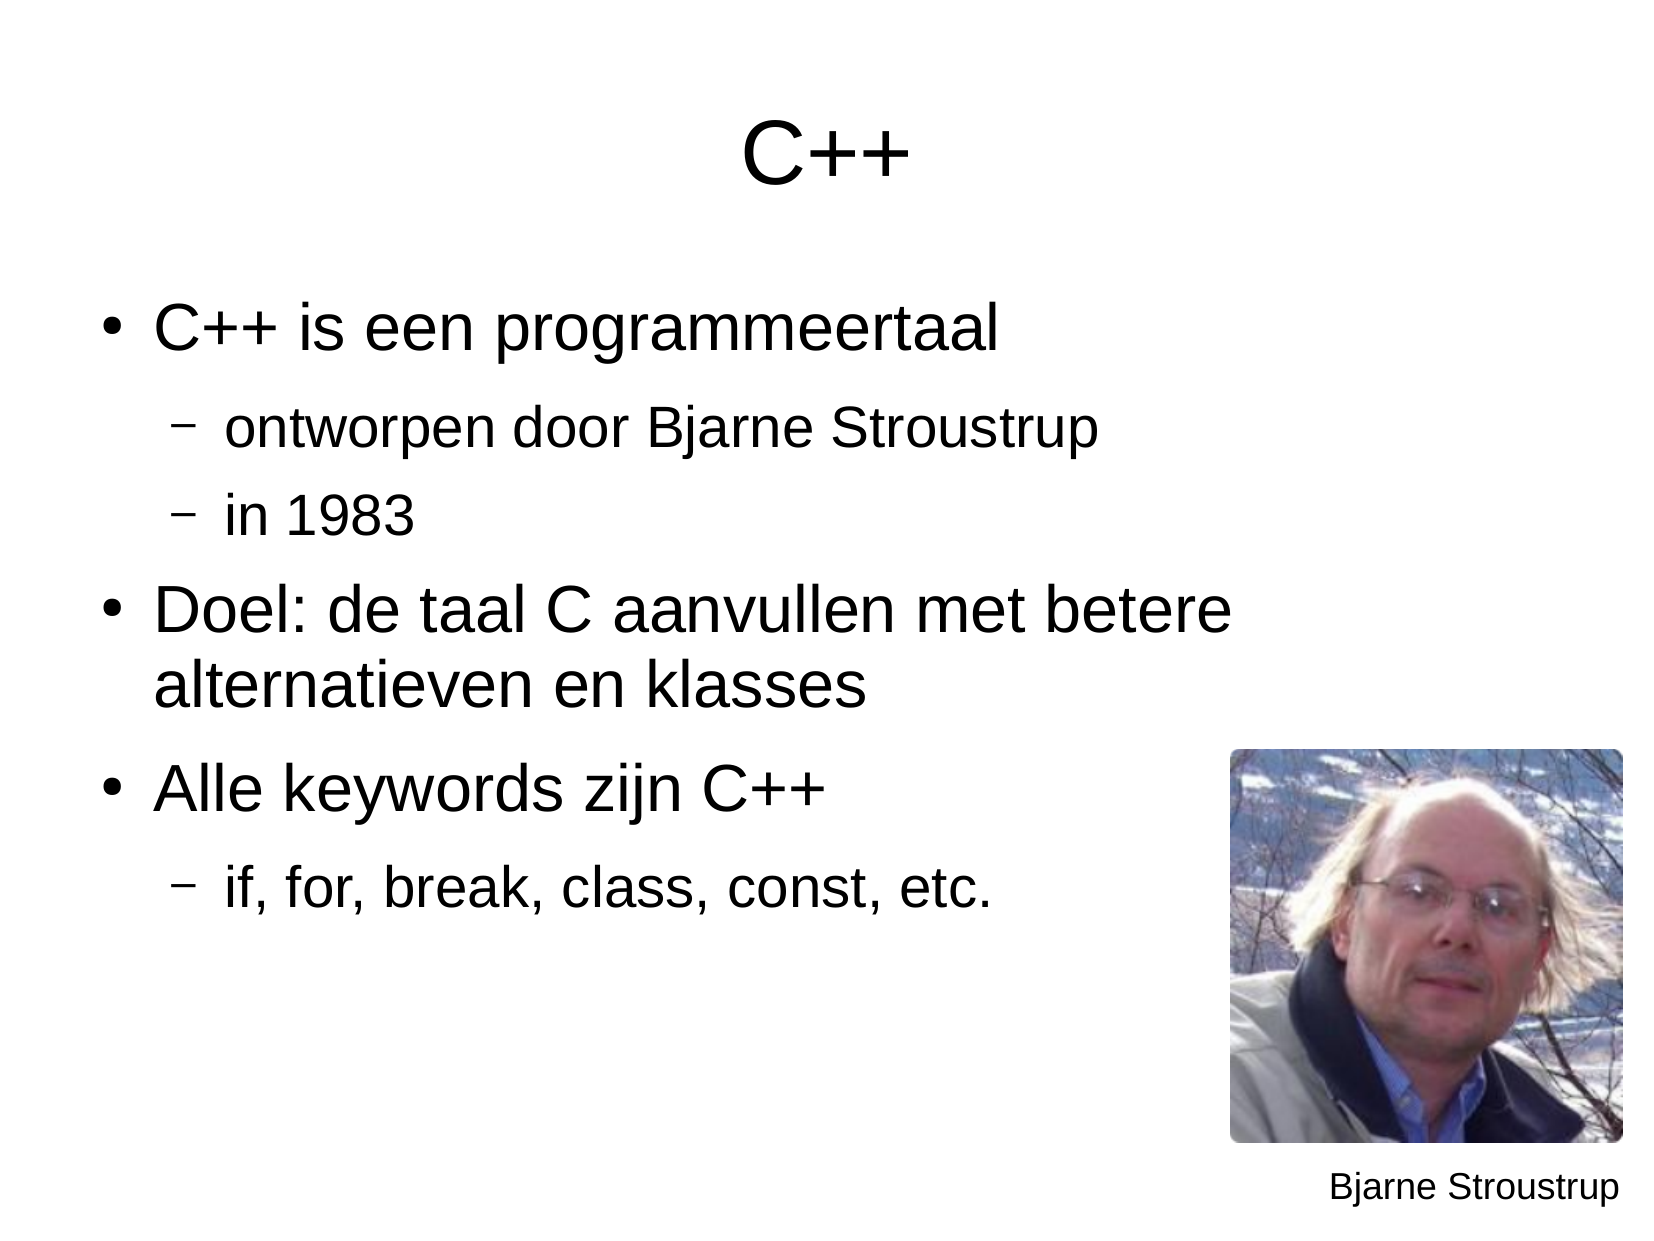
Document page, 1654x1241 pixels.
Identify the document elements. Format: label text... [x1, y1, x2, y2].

list C++ is een programmeertaal ontworpen door Bjarne Stroustrup in 1983 Doel: de taal C aanvullen met betere alternatieven en klasses Alle keywords zijn C++ if, for, break, class, const, etc. [82, 290, 1571, 1010]
title C++ [82, 49, 1571, 257]
picture [1230, 749, 1623, 1143]
text_box Bjarne Stroustrup [1314, 1158, 1636, 1216]
